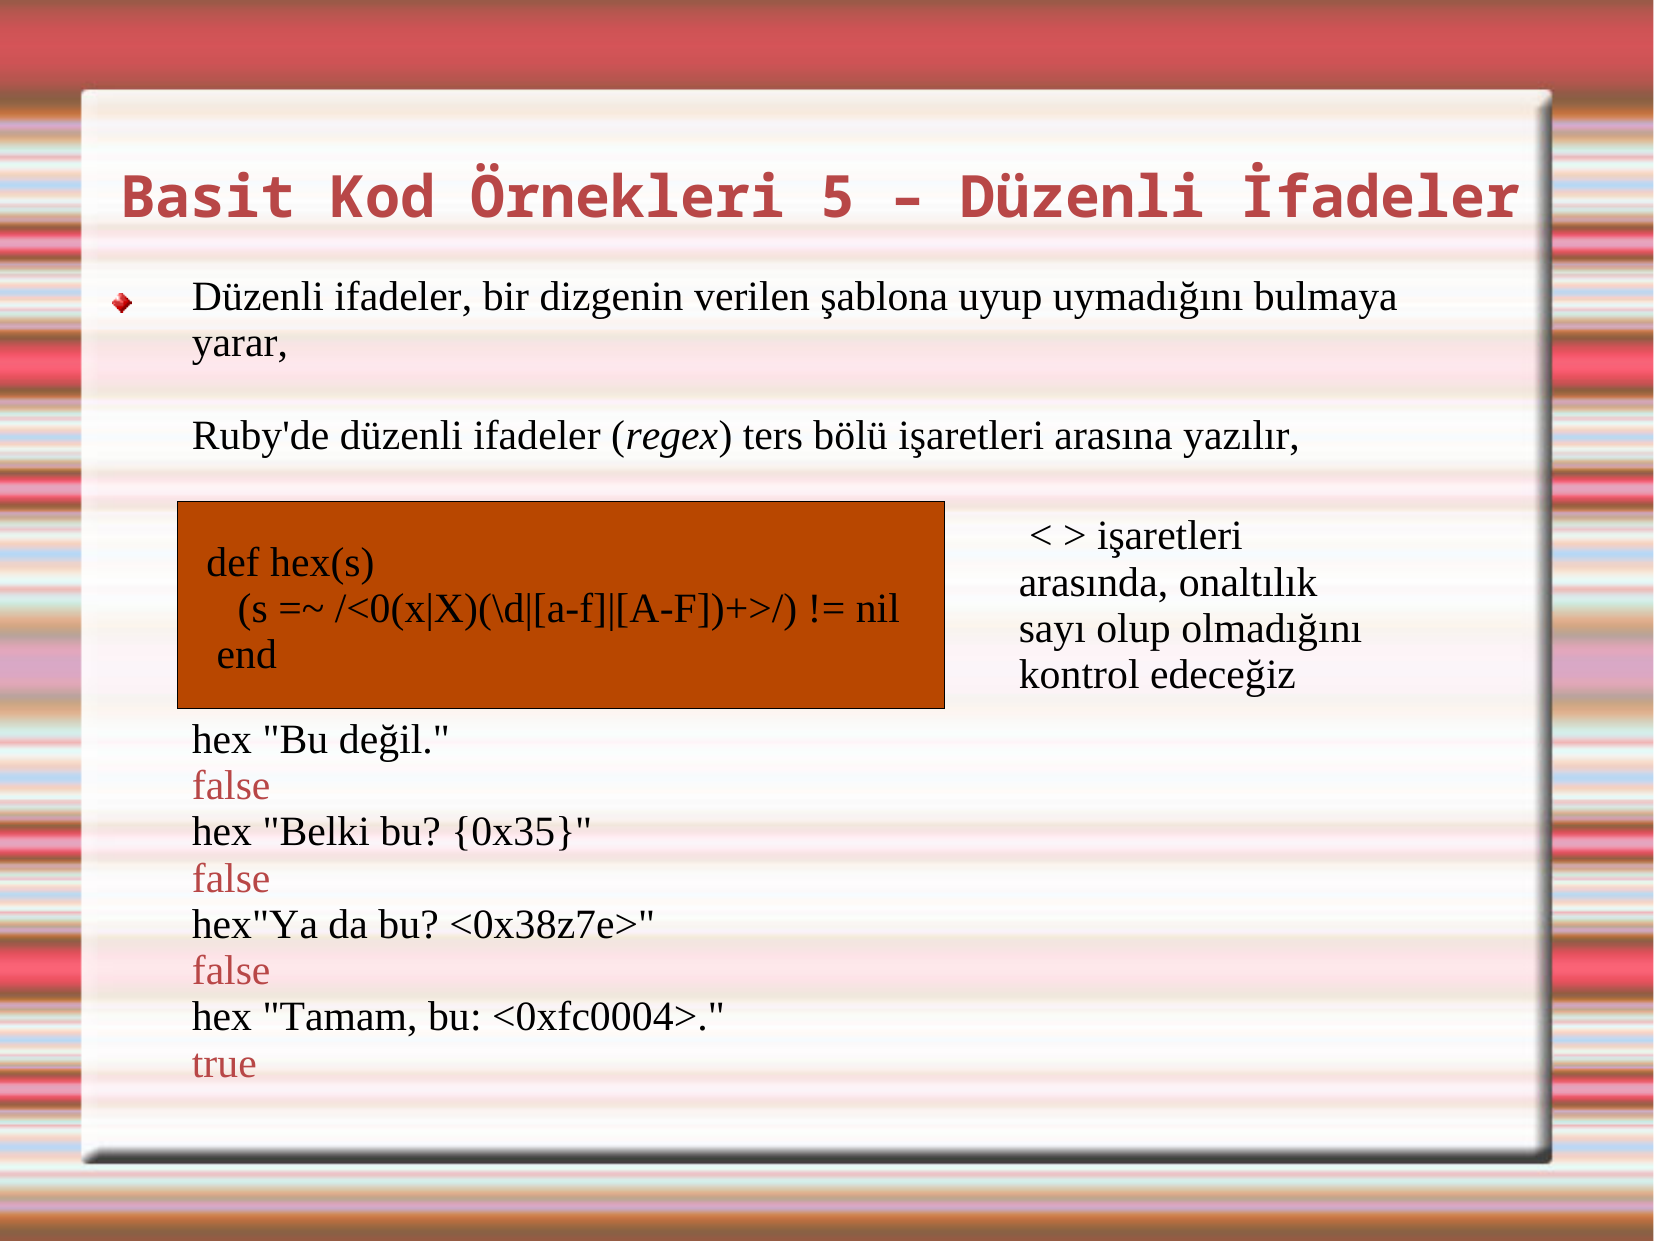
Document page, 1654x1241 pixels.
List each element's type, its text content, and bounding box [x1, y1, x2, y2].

text_box [177, 501, 945, 709]
text_box Düzenli ifadeler, bir dizgenin verilen şablona uyup uymadığını bulmaya yarar, Ruby'de düzenli ifadeler (regex) ters bölü işaretleri arasına yazılır, [177, 265, 1506, 512]
text_box Basit Kod Örnekleri 5 – Düzenli İfadeler [105, 147, 1536, 230]
picture [0, 0, 1654, 1241]
text_box < > işaretleri arasında, onaltılık sayı olup olmadığını kontrol edeceğiz [1003, 505, 1400, 705]
text_box hex "Bu değil." false hex "Belki bu? {0x35}" false hex"Ya da bu? <0x38z7e>" false hex "Tamam, bu: <0xfc0004>." true [177, 708, 1270, 1094]
text_box def hex(s) (s =~ /<0(x|X)(\d|[a-f]|[A-F])+>/) != nil end [191, 531, 916, 698]
